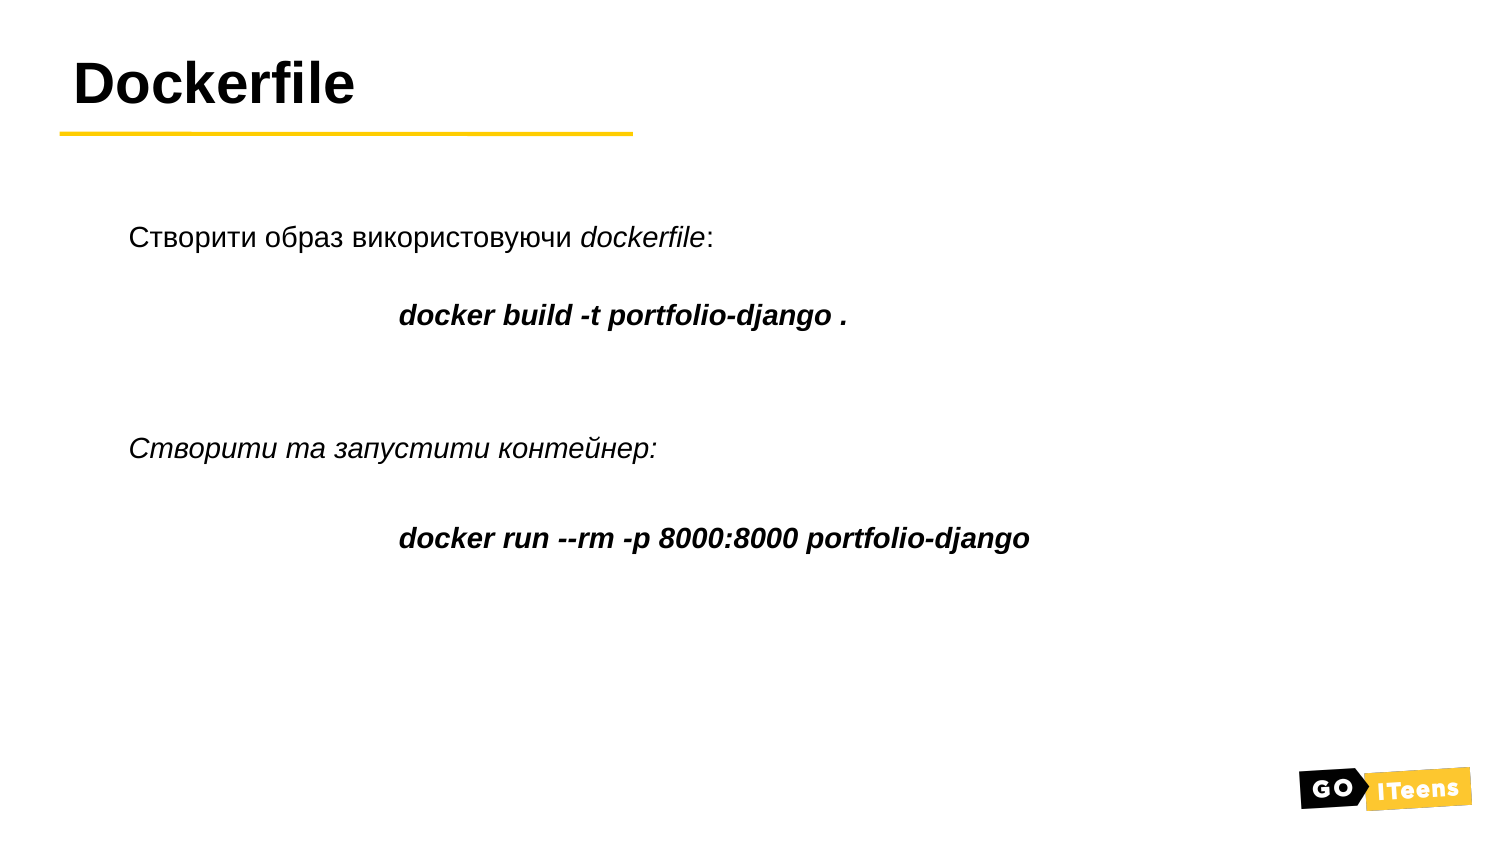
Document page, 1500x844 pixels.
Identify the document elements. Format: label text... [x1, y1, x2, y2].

text_box [48, 132, 1460, 763]
picture [1299, 767, 1472, 811]
text_box Створити образ використовуючи dockerfile: docker build -t portfolio-django . Створити та запустити контейнер: docker run --rm -p 8000:8000 portfolio-django [84, 213, 1237, 652]
text_box Dockerfile [58, 30, 1359, 131]
